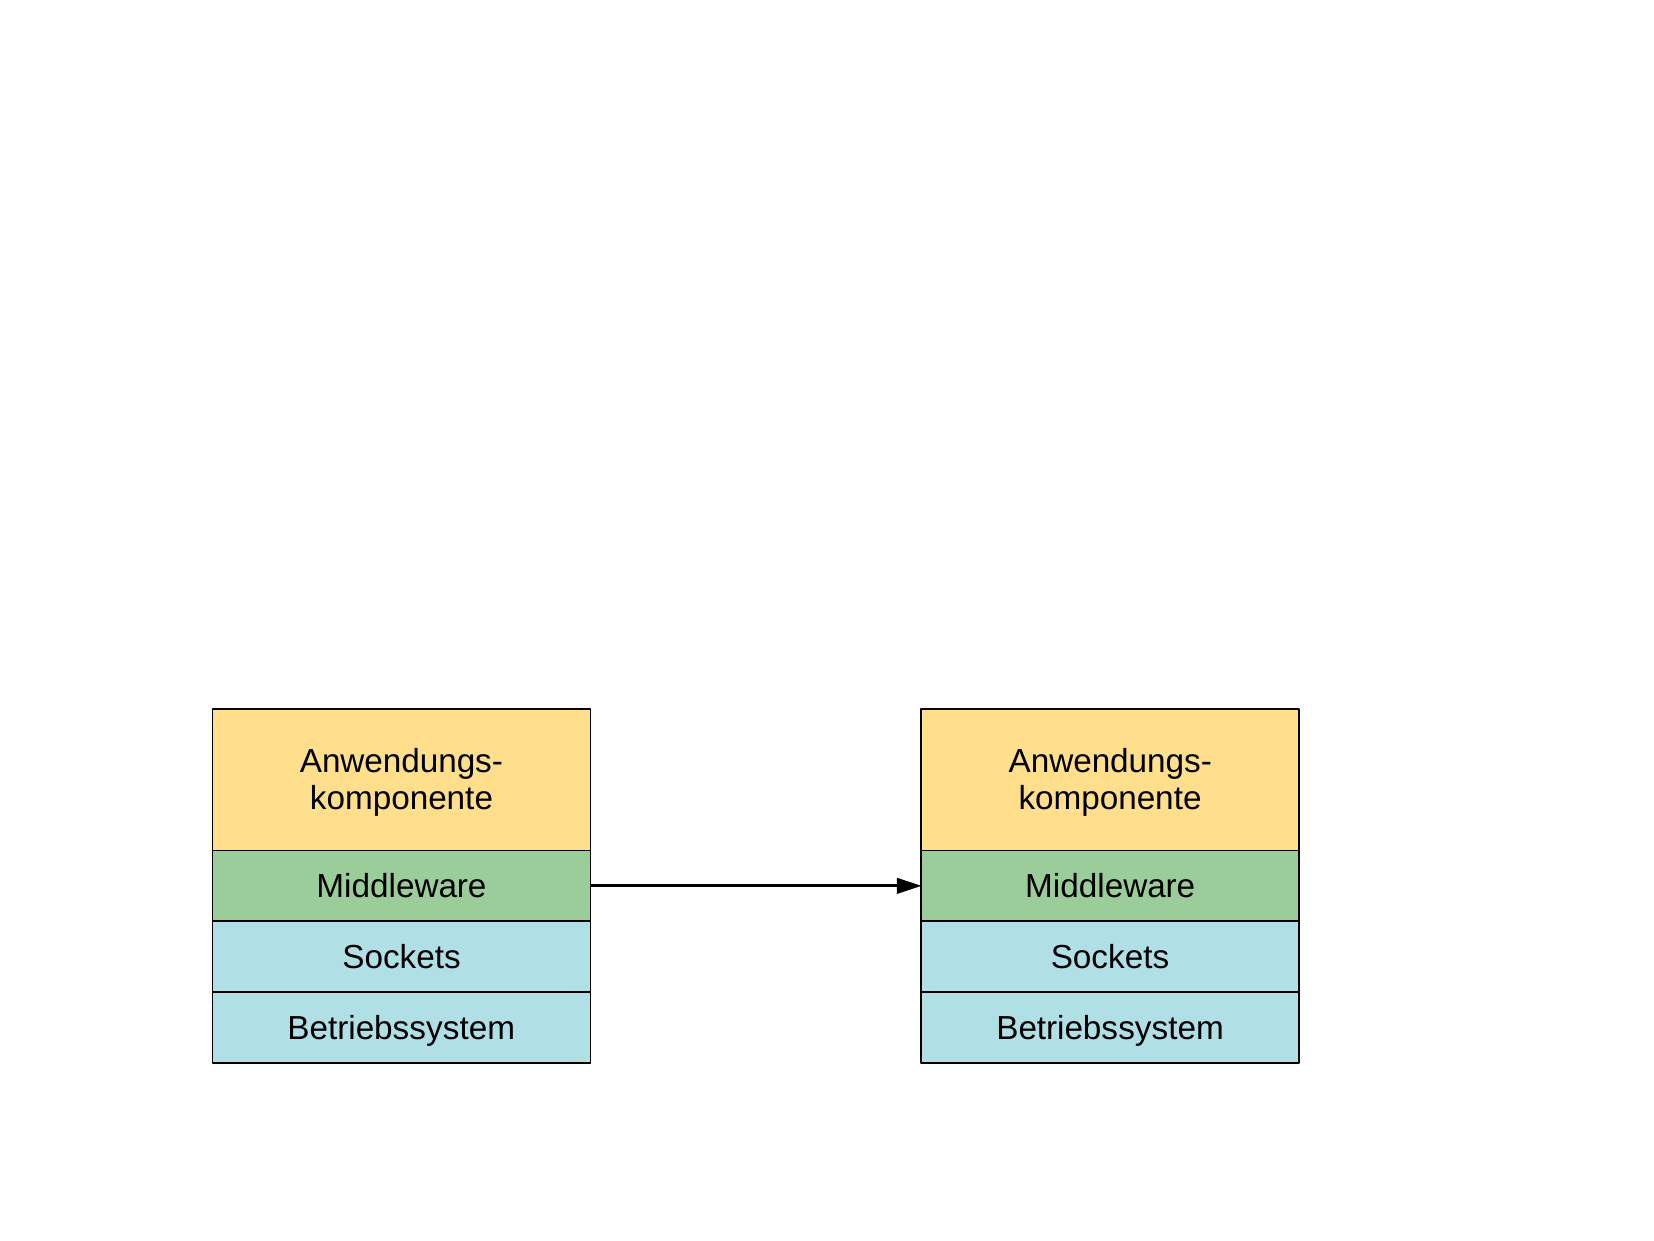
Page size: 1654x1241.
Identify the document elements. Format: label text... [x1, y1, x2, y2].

text_box Betriebssystem [921, 993, 1300, 1063]
text_box Middleware [212, 851, 591, 921]
text_box Middleware [921, 851, 1300, 921]
text_box Betriebssystem [212, 993, 591, 1063]
text_box Anwendungs- komponente [212, 708, 591, 851]
text_box Sockets [212, 921, 591, 993]
text_box Sockets [921, 921, 1300, 993]
text_box Anwendungs- komponente [921, 708, 1300, 851]
